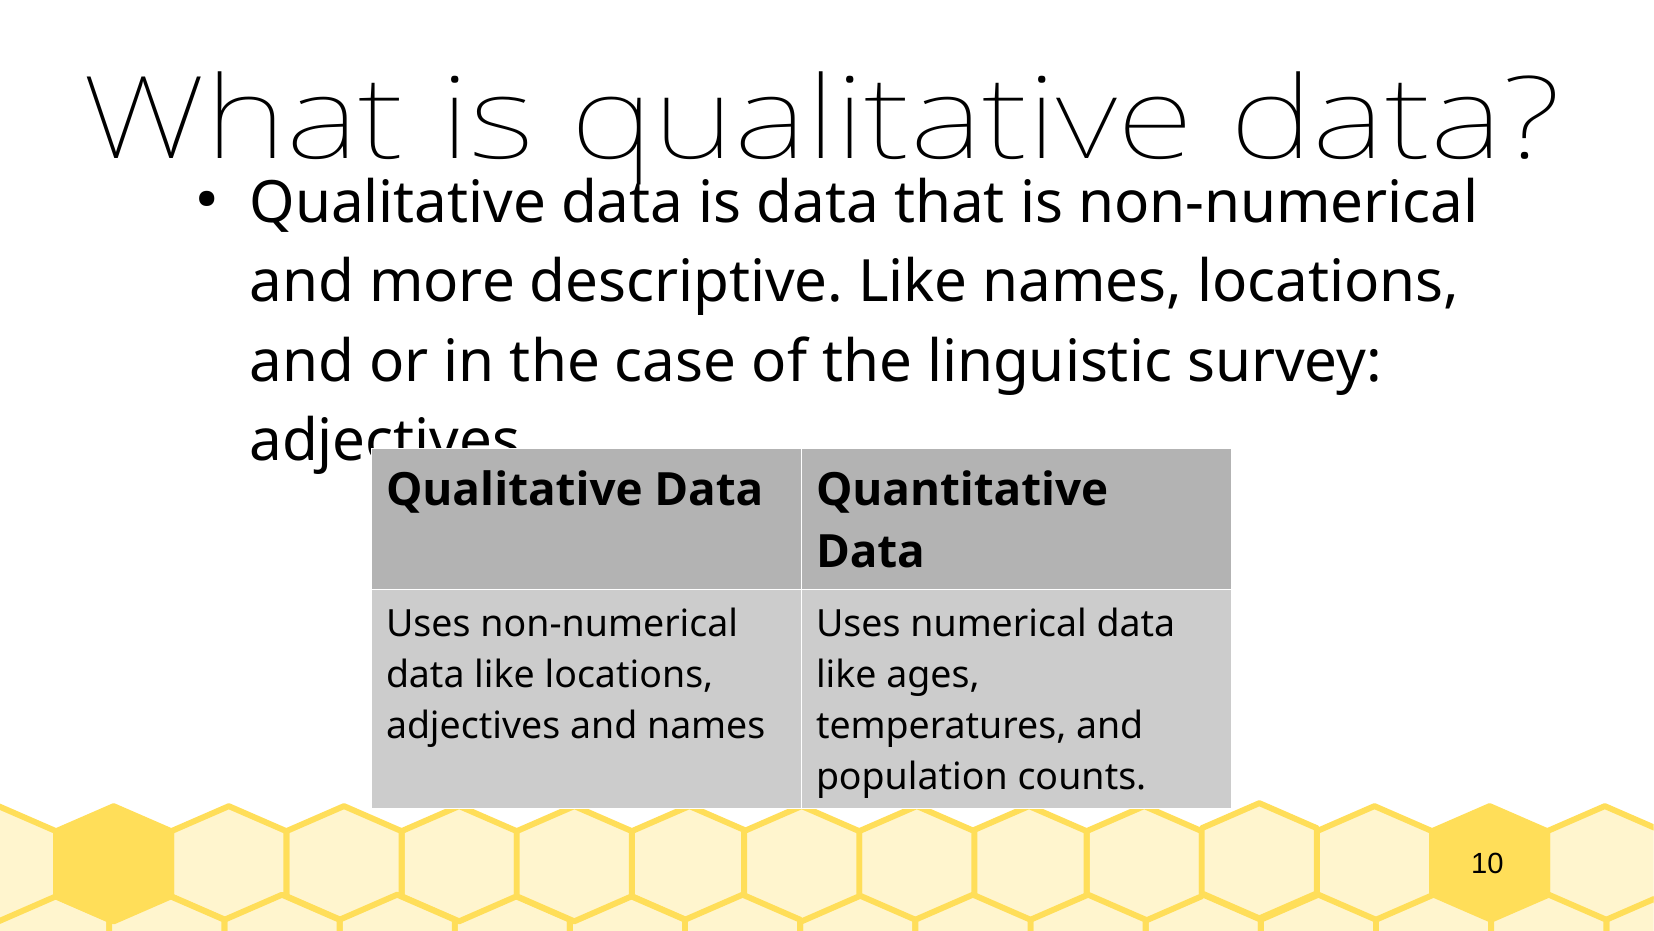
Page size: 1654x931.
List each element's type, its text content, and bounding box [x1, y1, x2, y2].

table_cell Uses non-numerical data like locations, adjectives and names [372, 590, 801, 808]
table_header Quantitative Data [802, 449, 1231, 589]
table_cell Uses numerical data like ages, temperatures, and population counts. [802, 590, 1231, 808]
title What is qualitative data? [82, 37, 1571, 193]
list Qualitative data is data that is non-numerical and more descriptive. Like names, locations, and or in the case of the linguistic survey: adjectives. [160, 150, 1501, 488]
table_header Qualitative Data [372, 449, 801, 589]
